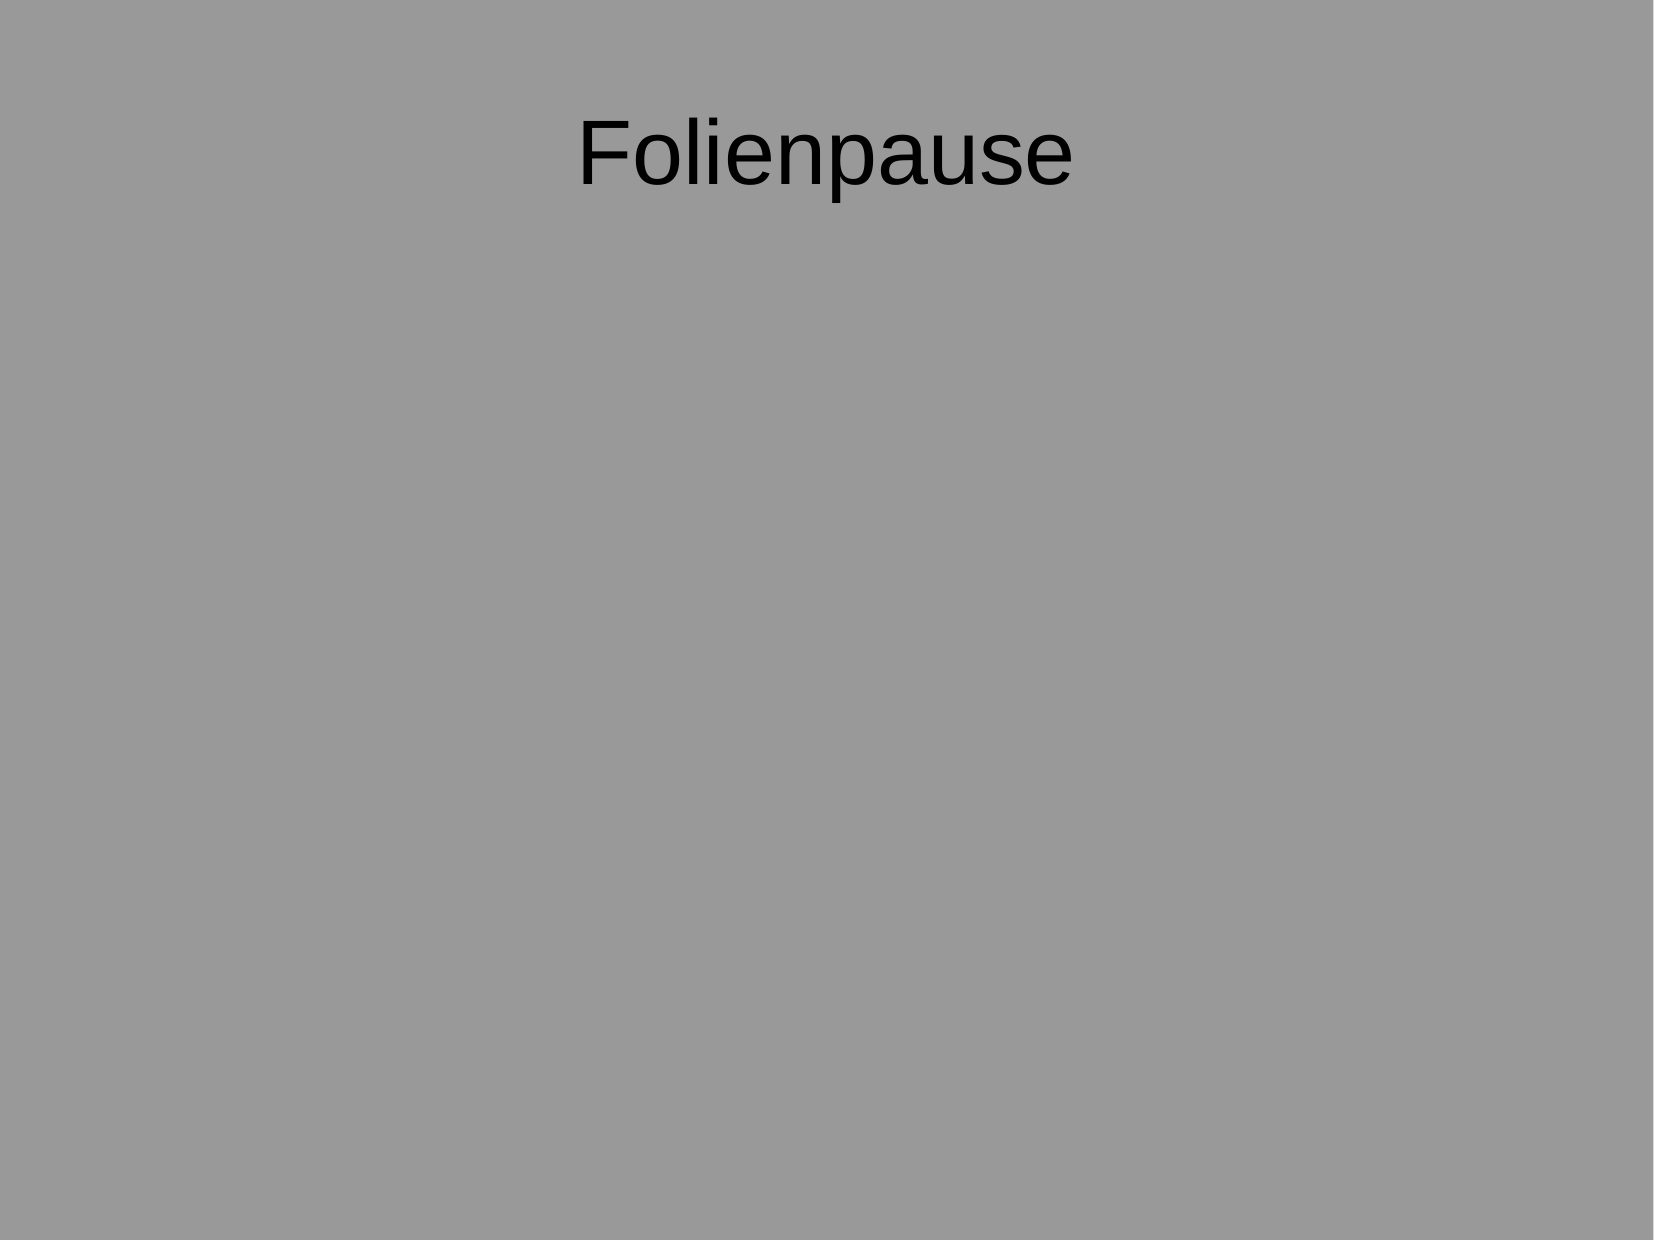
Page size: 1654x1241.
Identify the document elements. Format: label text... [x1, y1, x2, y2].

title Folienpause [82, 49, 1571, 257]
